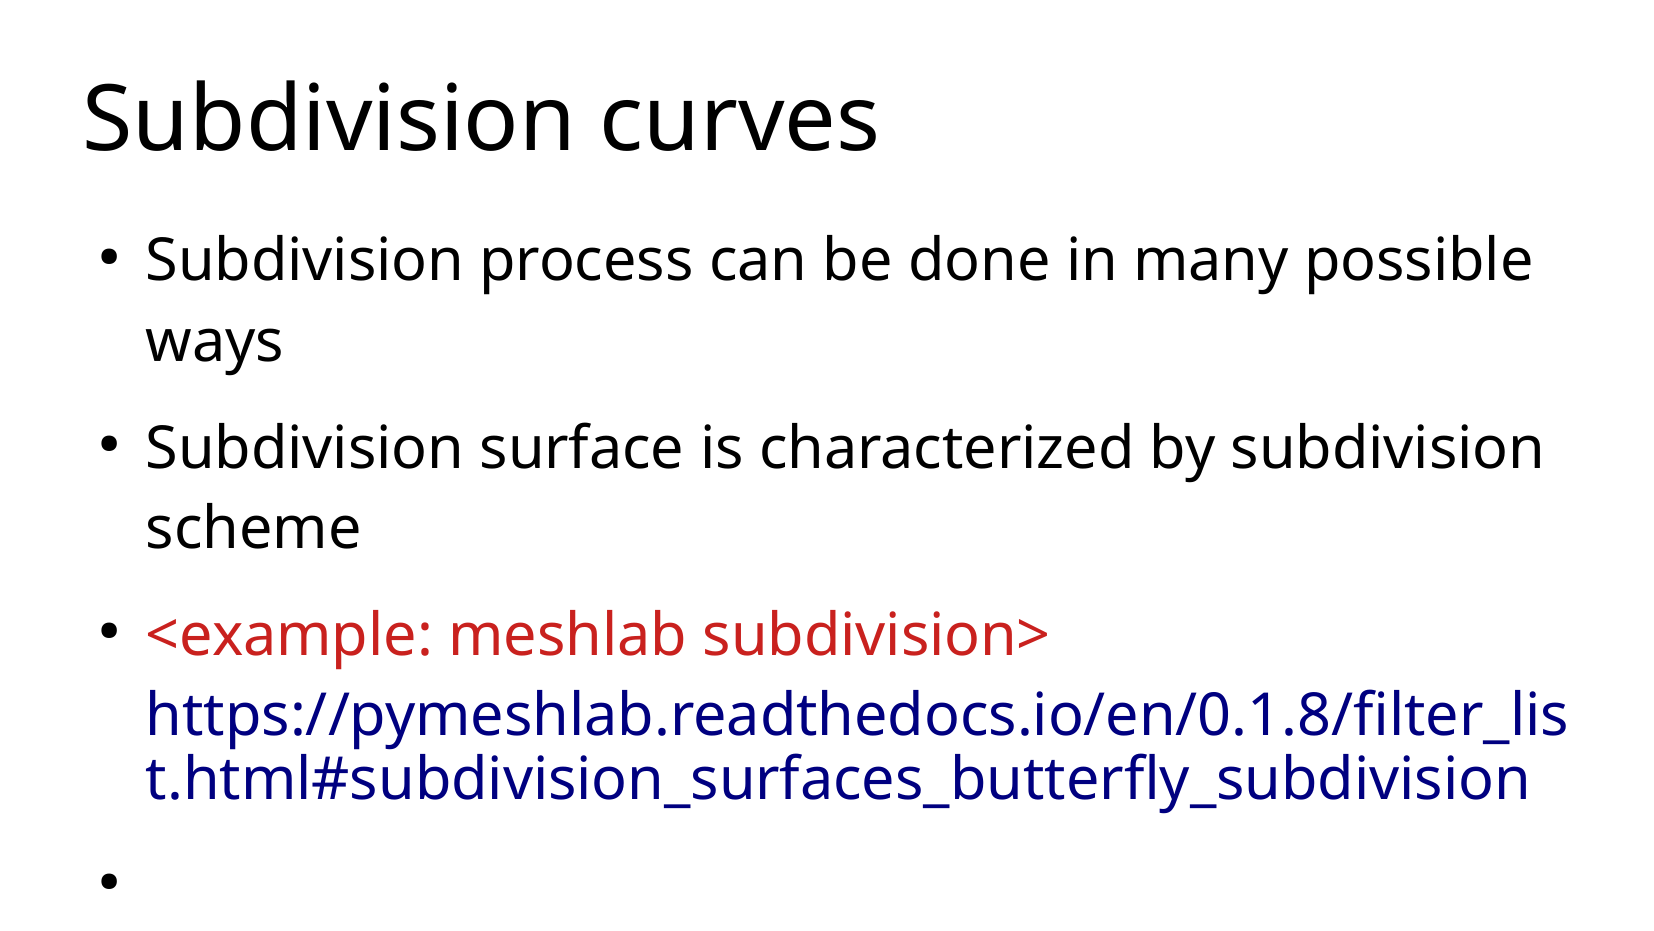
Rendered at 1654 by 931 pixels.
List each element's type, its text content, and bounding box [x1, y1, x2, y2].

title Subdivision curves [82, 37, 1571, 193]
list Subdivision process can be done in many possible ways Subdivision surface is characterized by subdivision scheme <example: meshlab subdivision> https://pymeshlab.readthedocs.io/en/0.1.8/filter_list.html#subdivision_surfaces_butterfly_subdivision [82, 217, 1571, 758]
